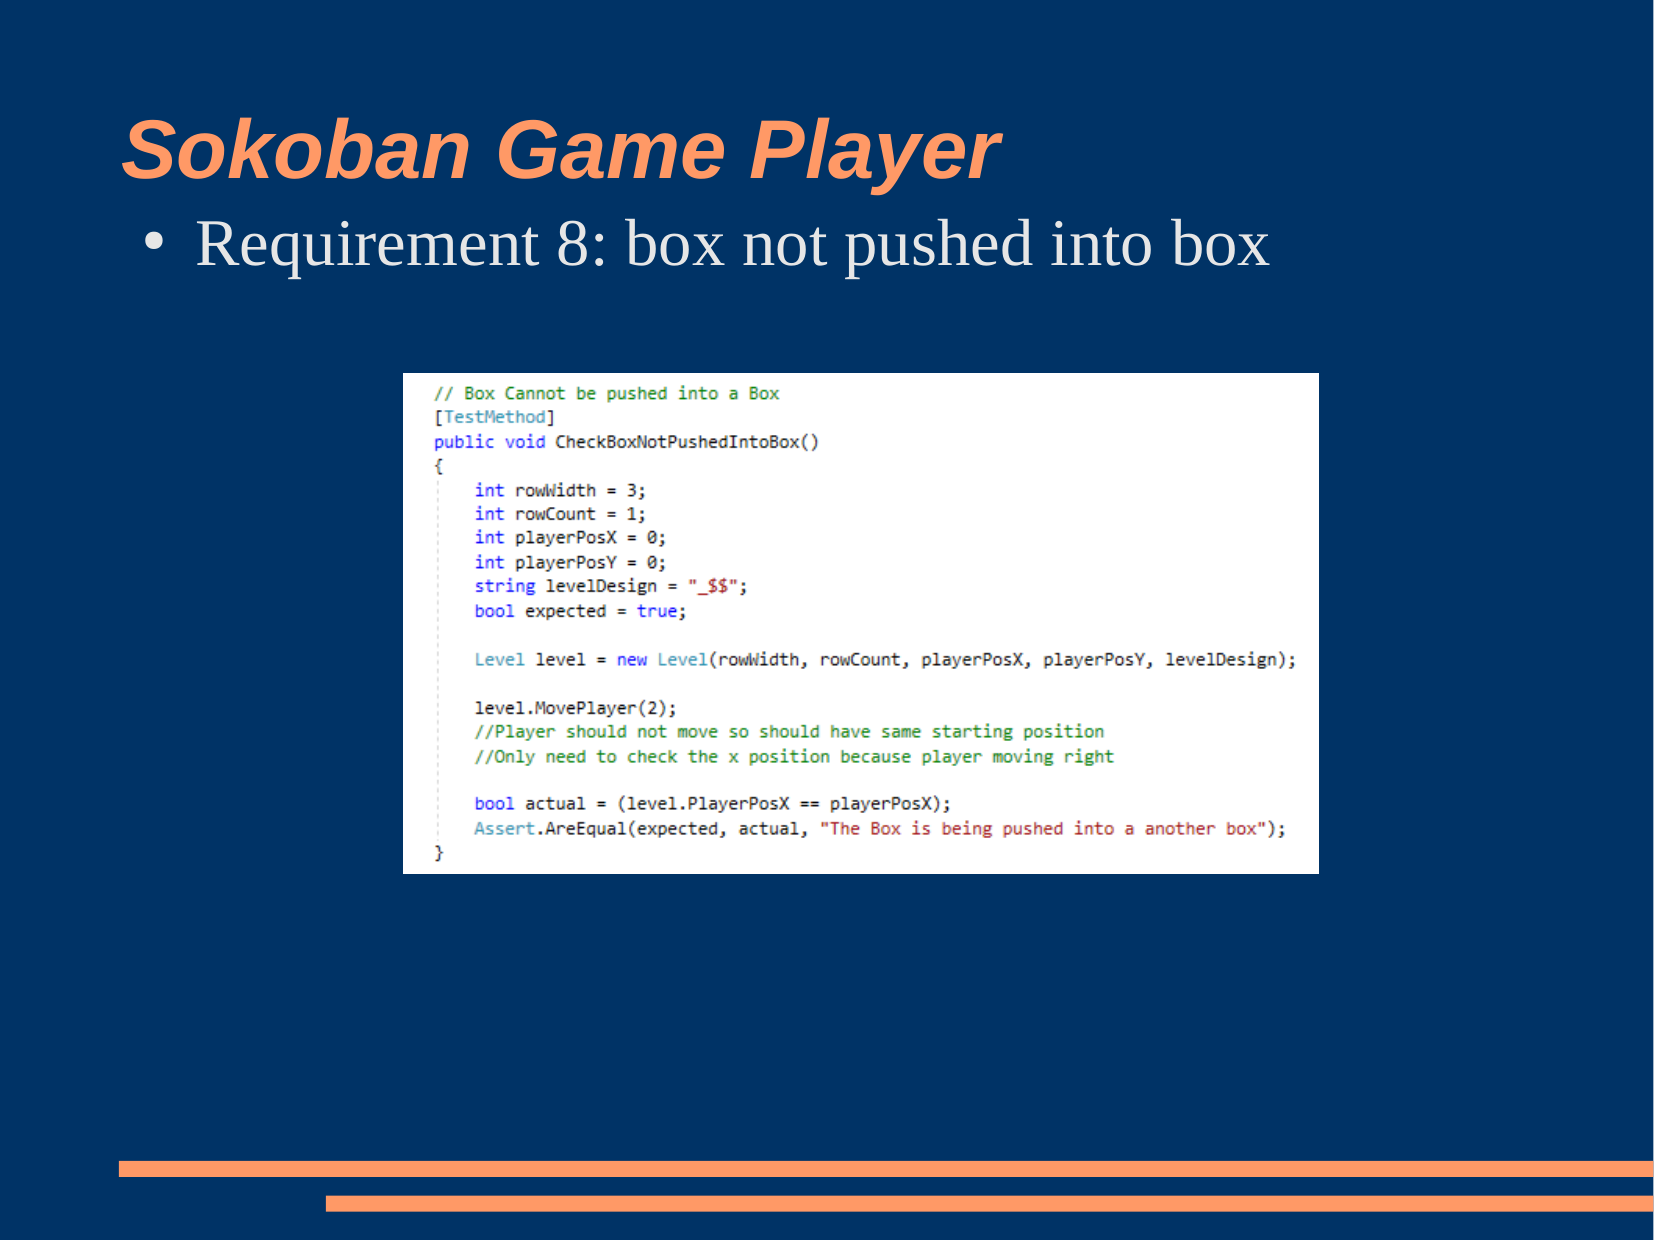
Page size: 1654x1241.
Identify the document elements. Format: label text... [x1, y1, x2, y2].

picture [403, 373, 1319, 874]
title Sokoban Game Player [121, 46, 1534, 205]
list Requirement 8: box not pushed into box [106, 205, 1546, 1016]
